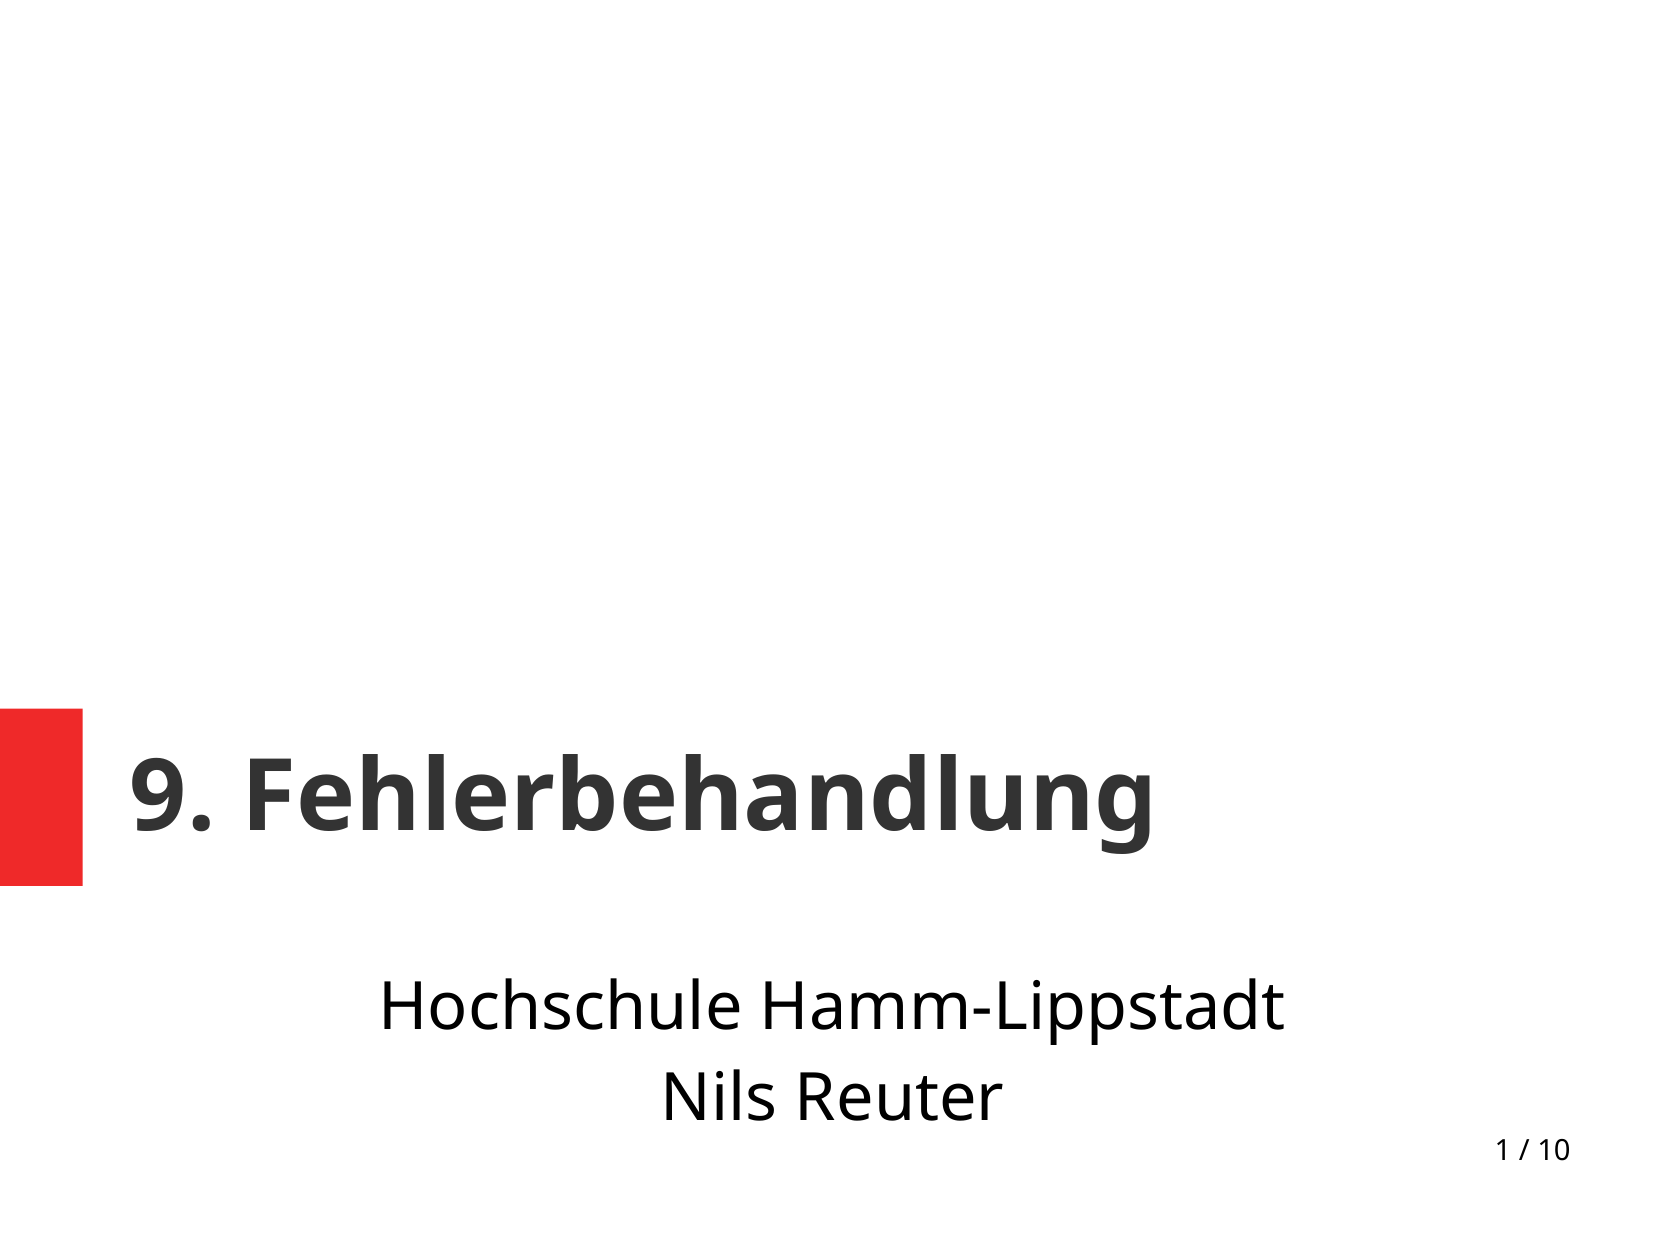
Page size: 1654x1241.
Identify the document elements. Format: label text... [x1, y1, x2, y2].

title 9. Fehlerbehandlung [129, 655, 1536, 928]
subtitle Hochschule Hamm-Lippstadt Nils Reuter [129, 968, 1536, 1130]
